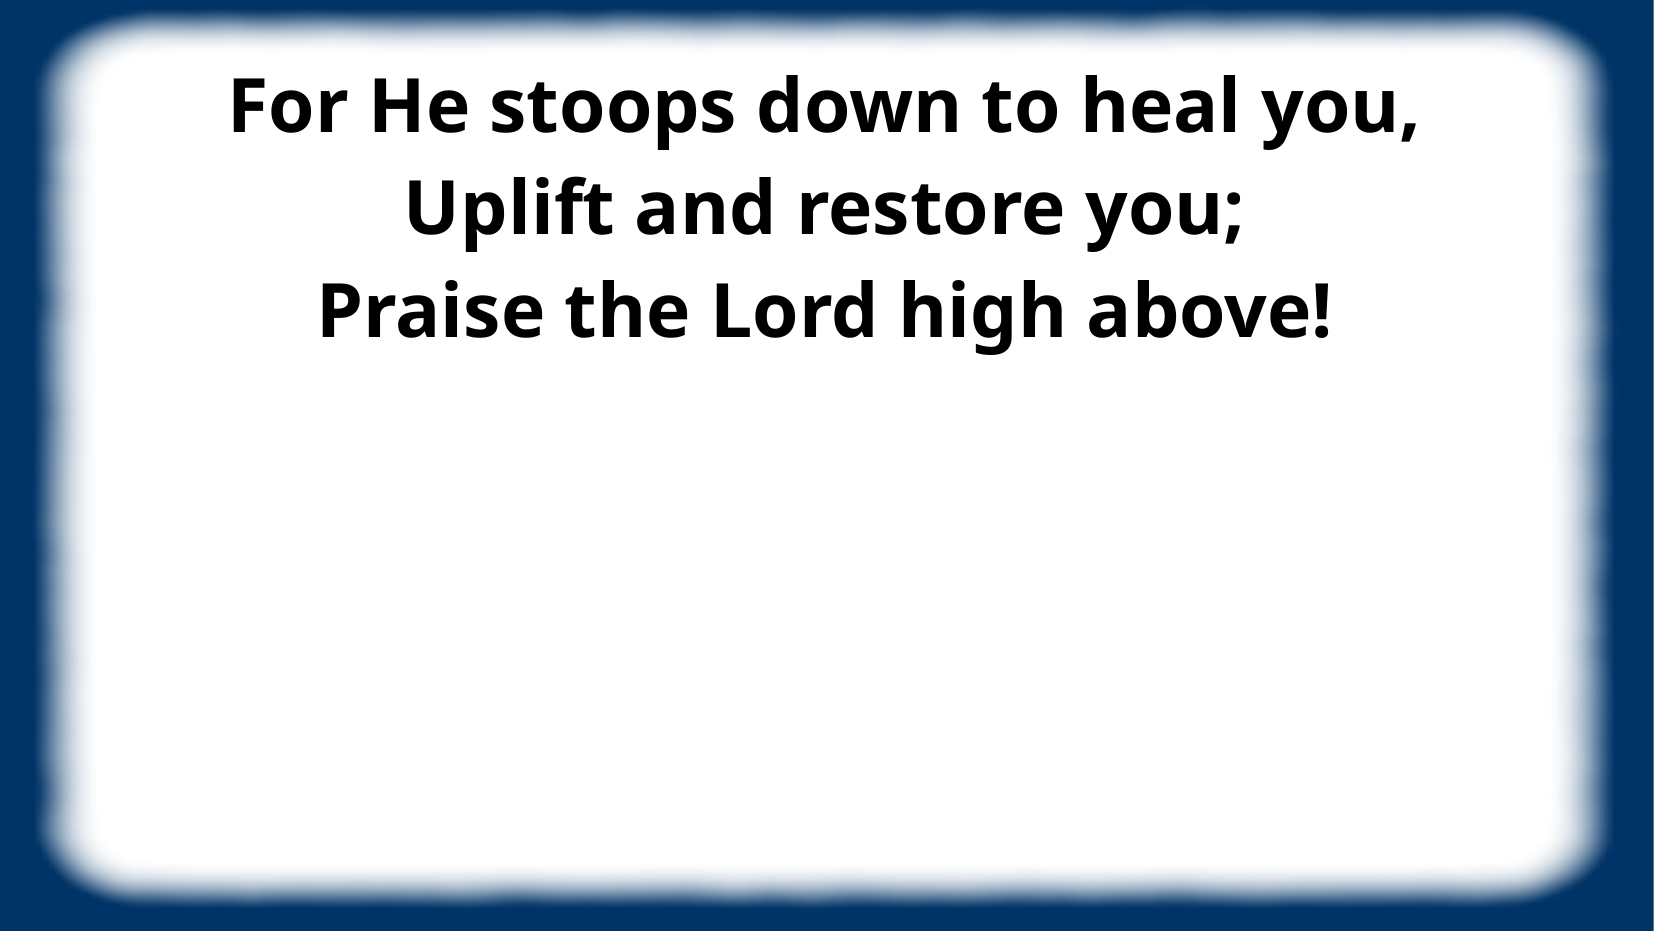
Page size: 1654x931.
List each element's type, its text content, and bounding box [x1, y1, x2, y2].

text_box For He stoops down to heal you, Uplift and restore you; Praise the Lord high above! [105, 45, 1546, 359]
picture [0, 0, 1654, 931]
